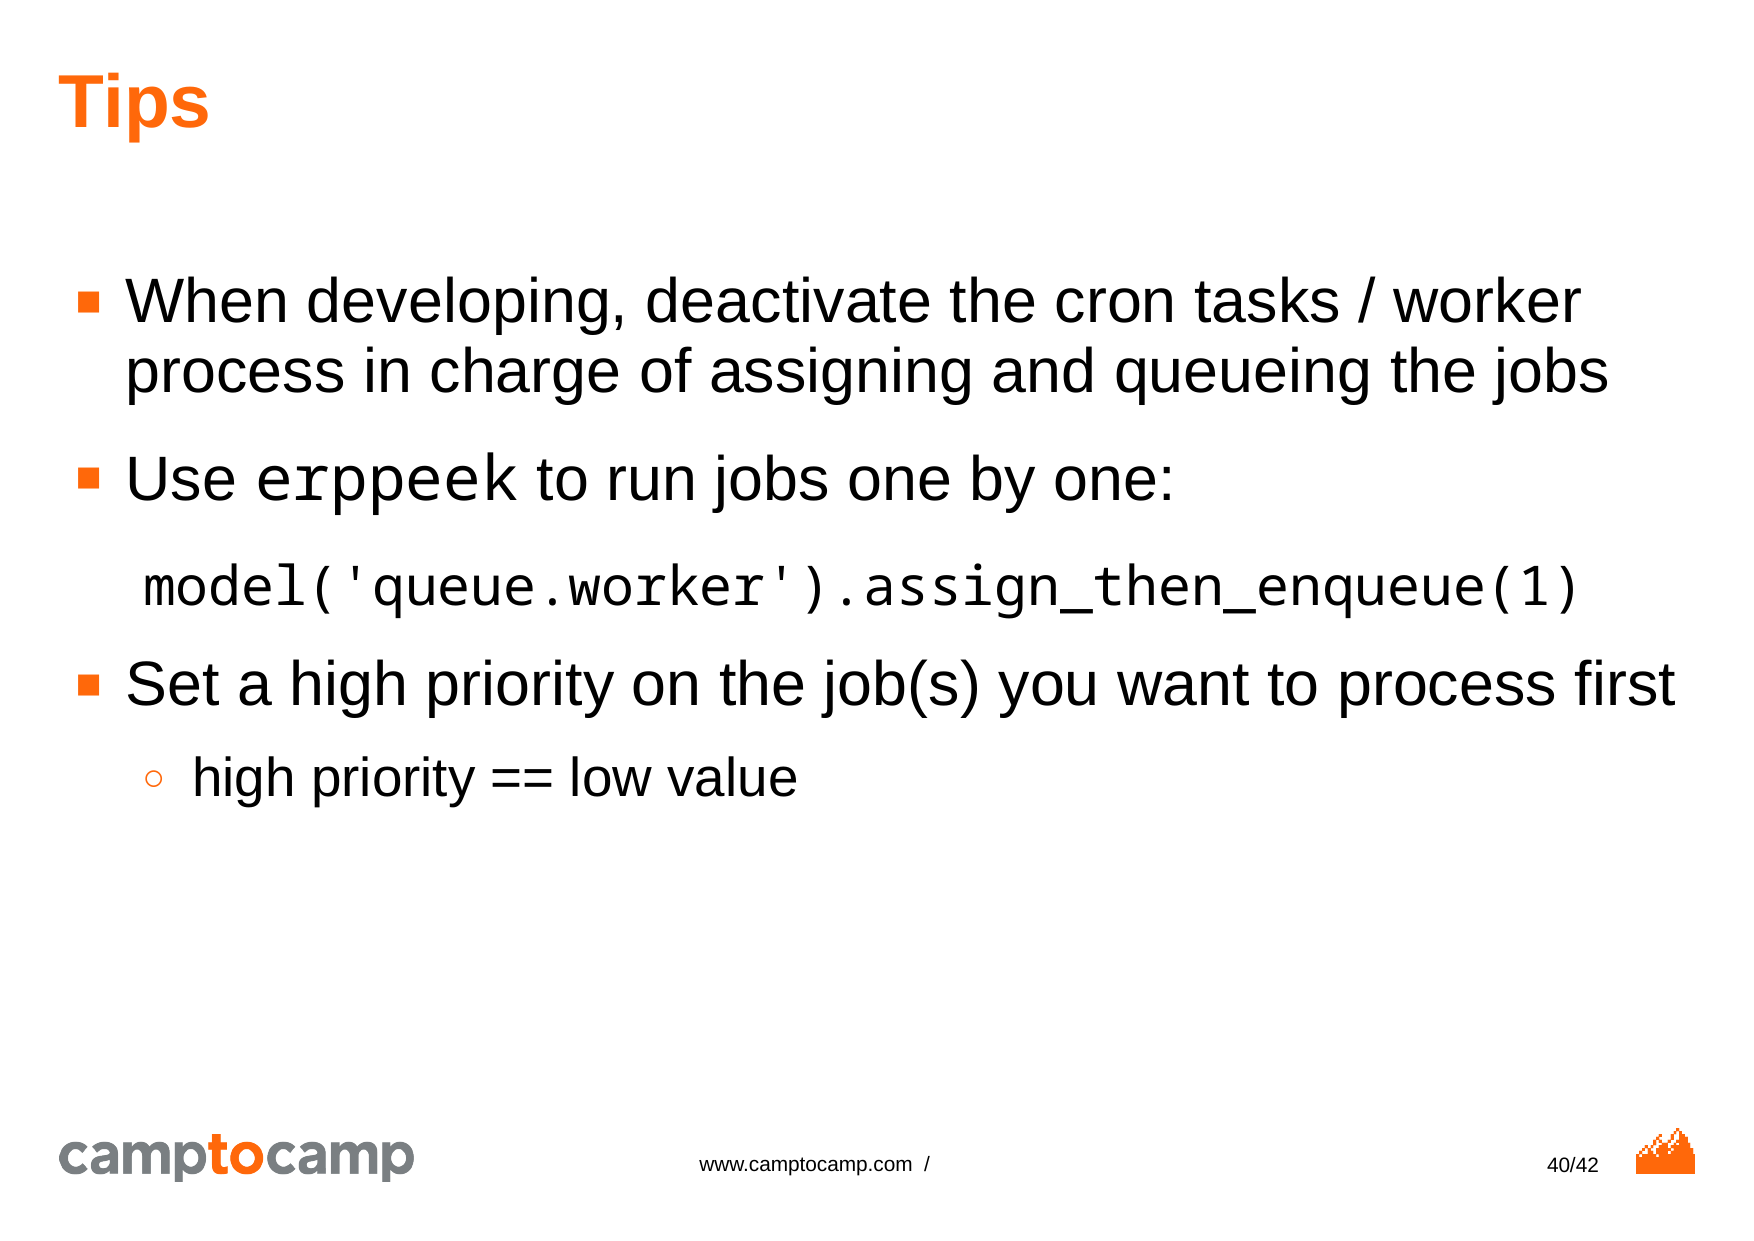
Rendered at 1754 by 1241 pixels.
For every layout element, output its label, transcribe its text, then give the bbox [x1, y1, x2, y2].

picture [1636, 1128, 1695, 1174]
list When developing, deactivate the cron tasks / worker process in charge of assigning and queueing the jobs Use erppeek to run jobs one by one: model('queue.worker').assign_then_enqueue(1) Set a high priority on the job(s) you want to process first high priority == low value [59, 265, 1696, 917]
picture [59, 1134, 414, 1182]
title Tips [59, 59, 1695, 247]
